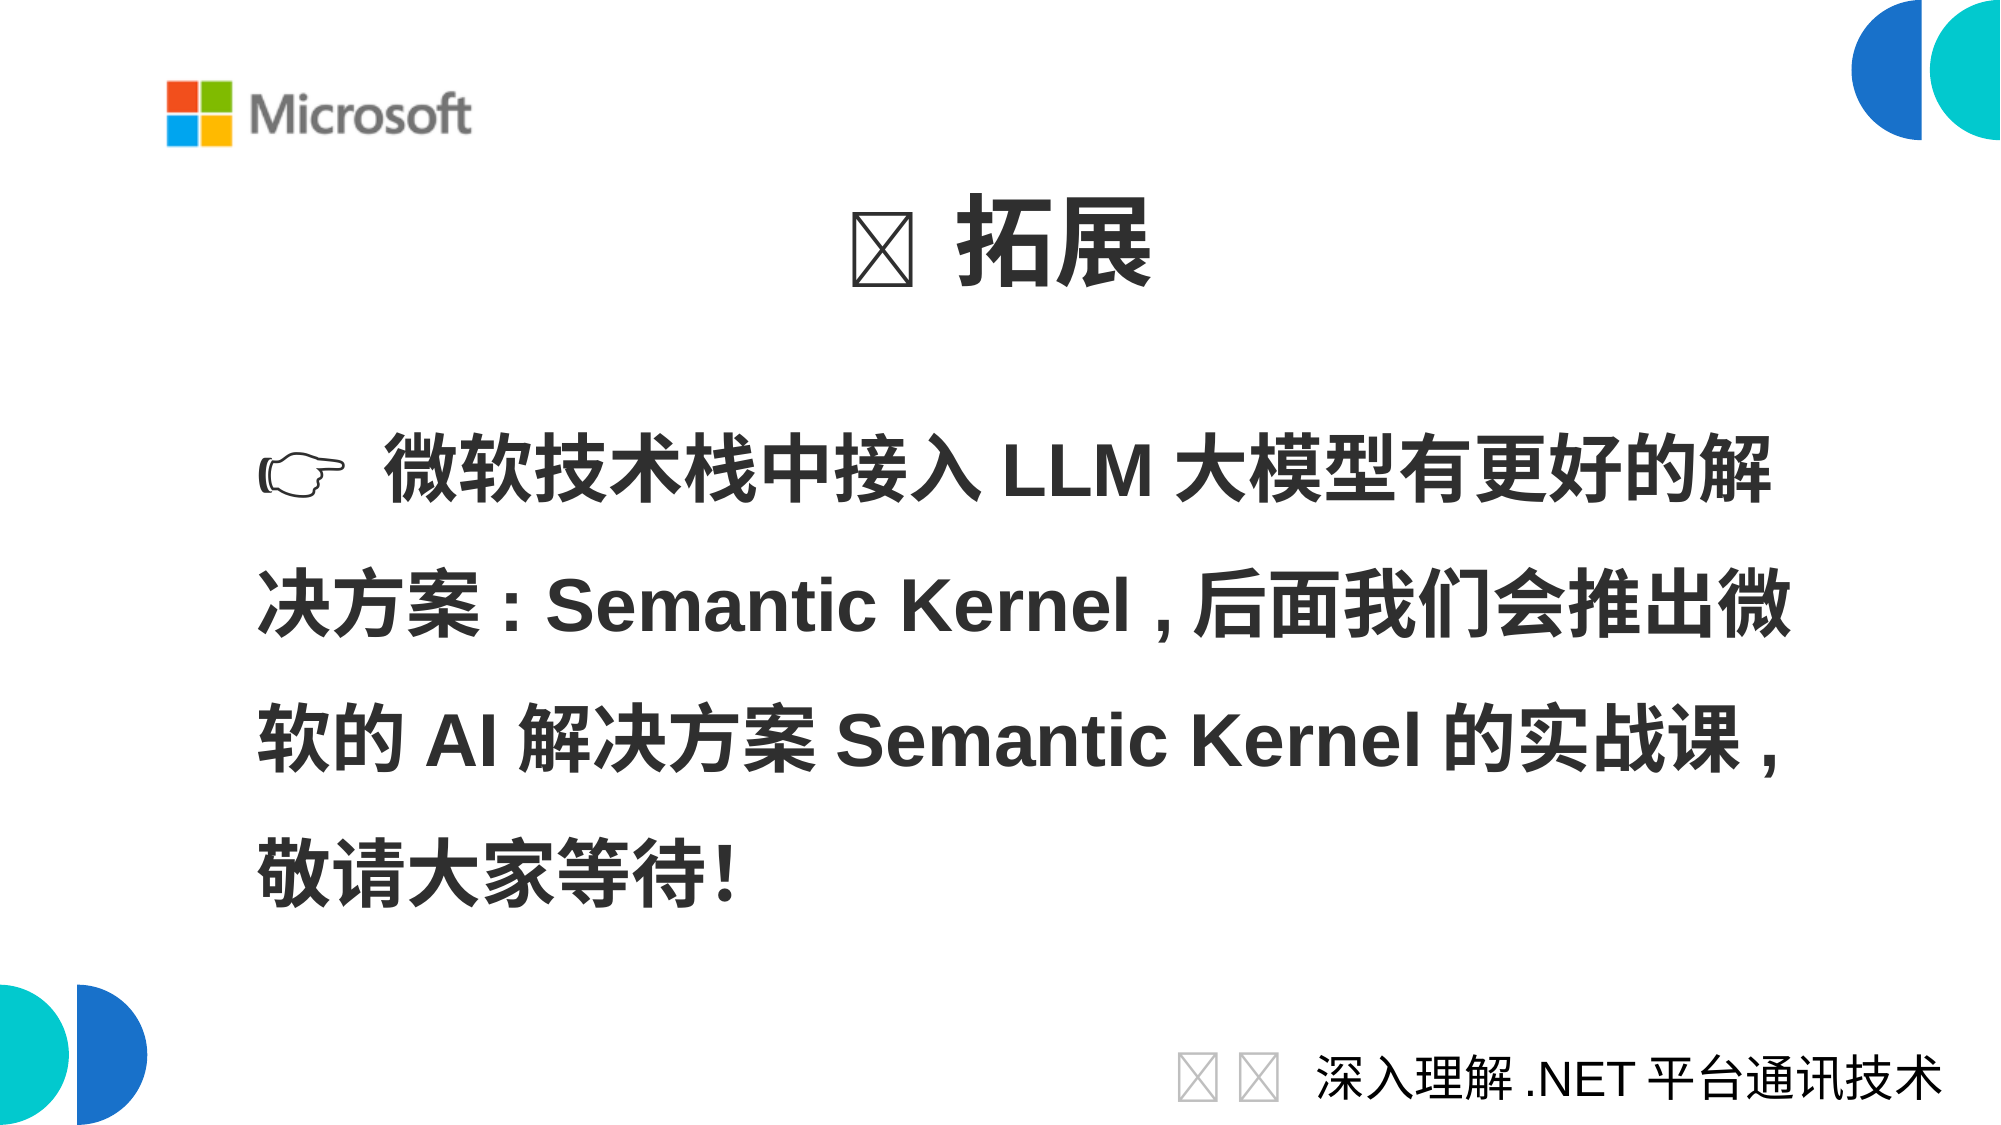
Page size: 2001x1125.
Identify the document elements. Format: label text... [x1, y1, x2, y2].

picture [85, 41, 552, 189]
title 🚀 拓展 [138, 145, 1862, 332]
subtitle 🚀 🚀 深入理解.NET平台通讯技术 [1173, 1046, 1952, 1107]
text_box 👉 微软技术栈中接入LLM大模型有更好的解决方案: Semantic Kernel ,后面我们会推出微软的AI解决方案Semantic Kernel的实战课,敬请大家等待！ [242, 369, 1829, 582]
